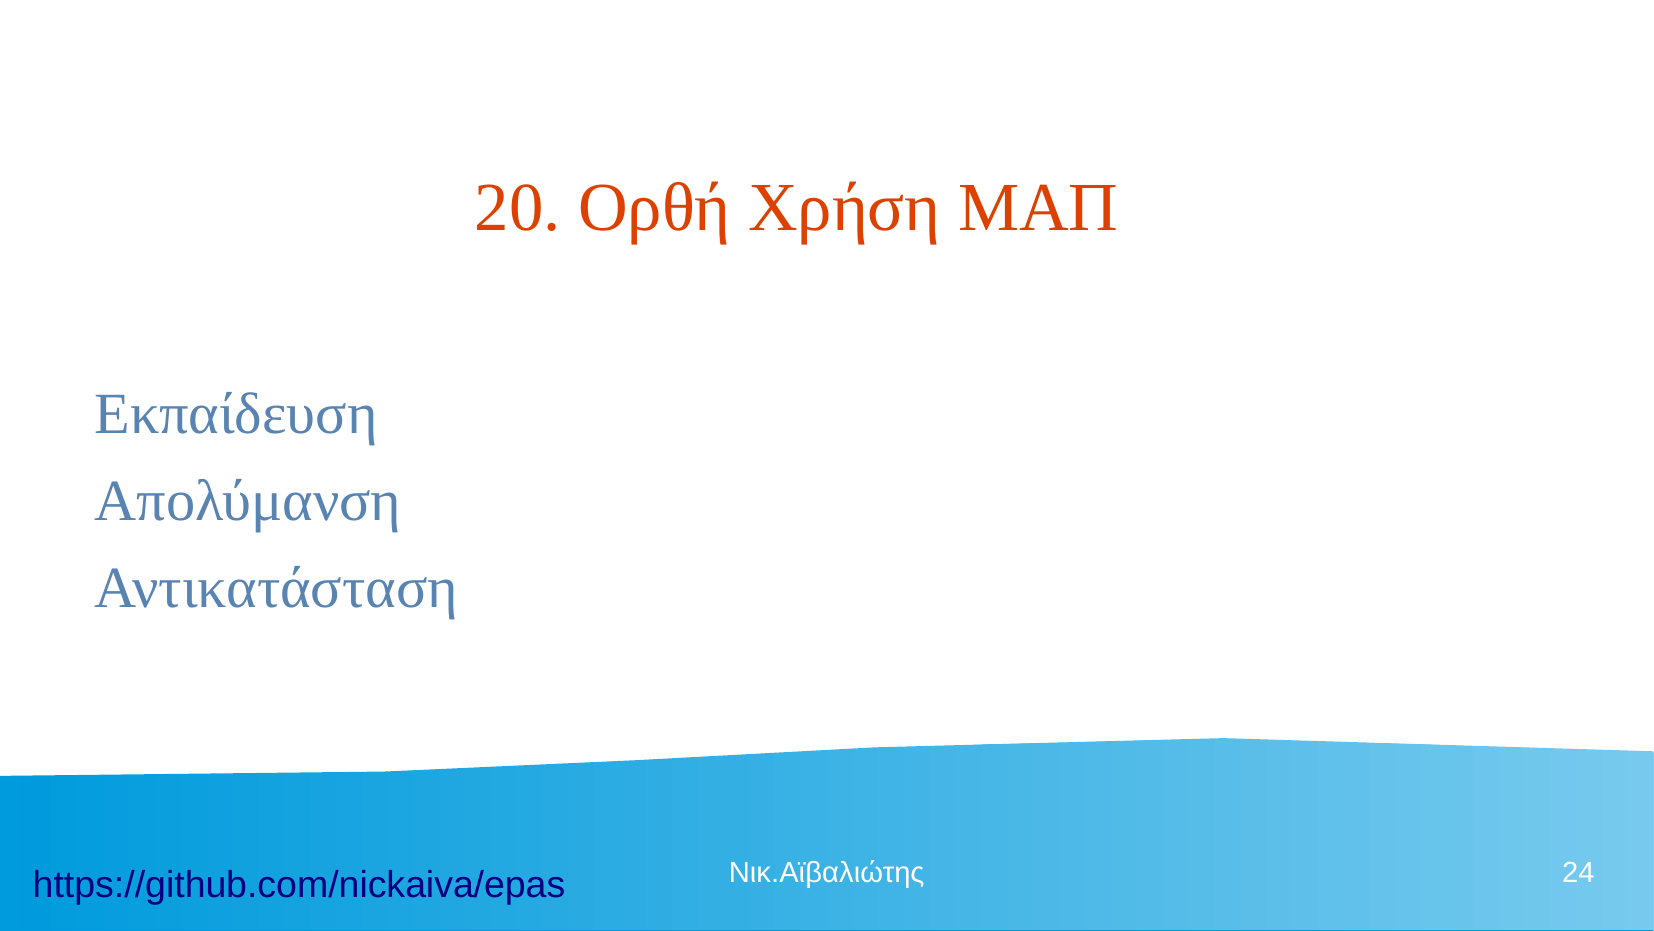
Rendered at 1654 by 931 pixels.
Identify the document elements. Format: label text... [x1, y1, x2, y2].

list Εκπαίδευση Απολύμανση Αντικατάσταση [59, 295, 1595, 739]
title 20. Ορθή Χρήση ΜΑΠ [59, 118, 1536, 295]
